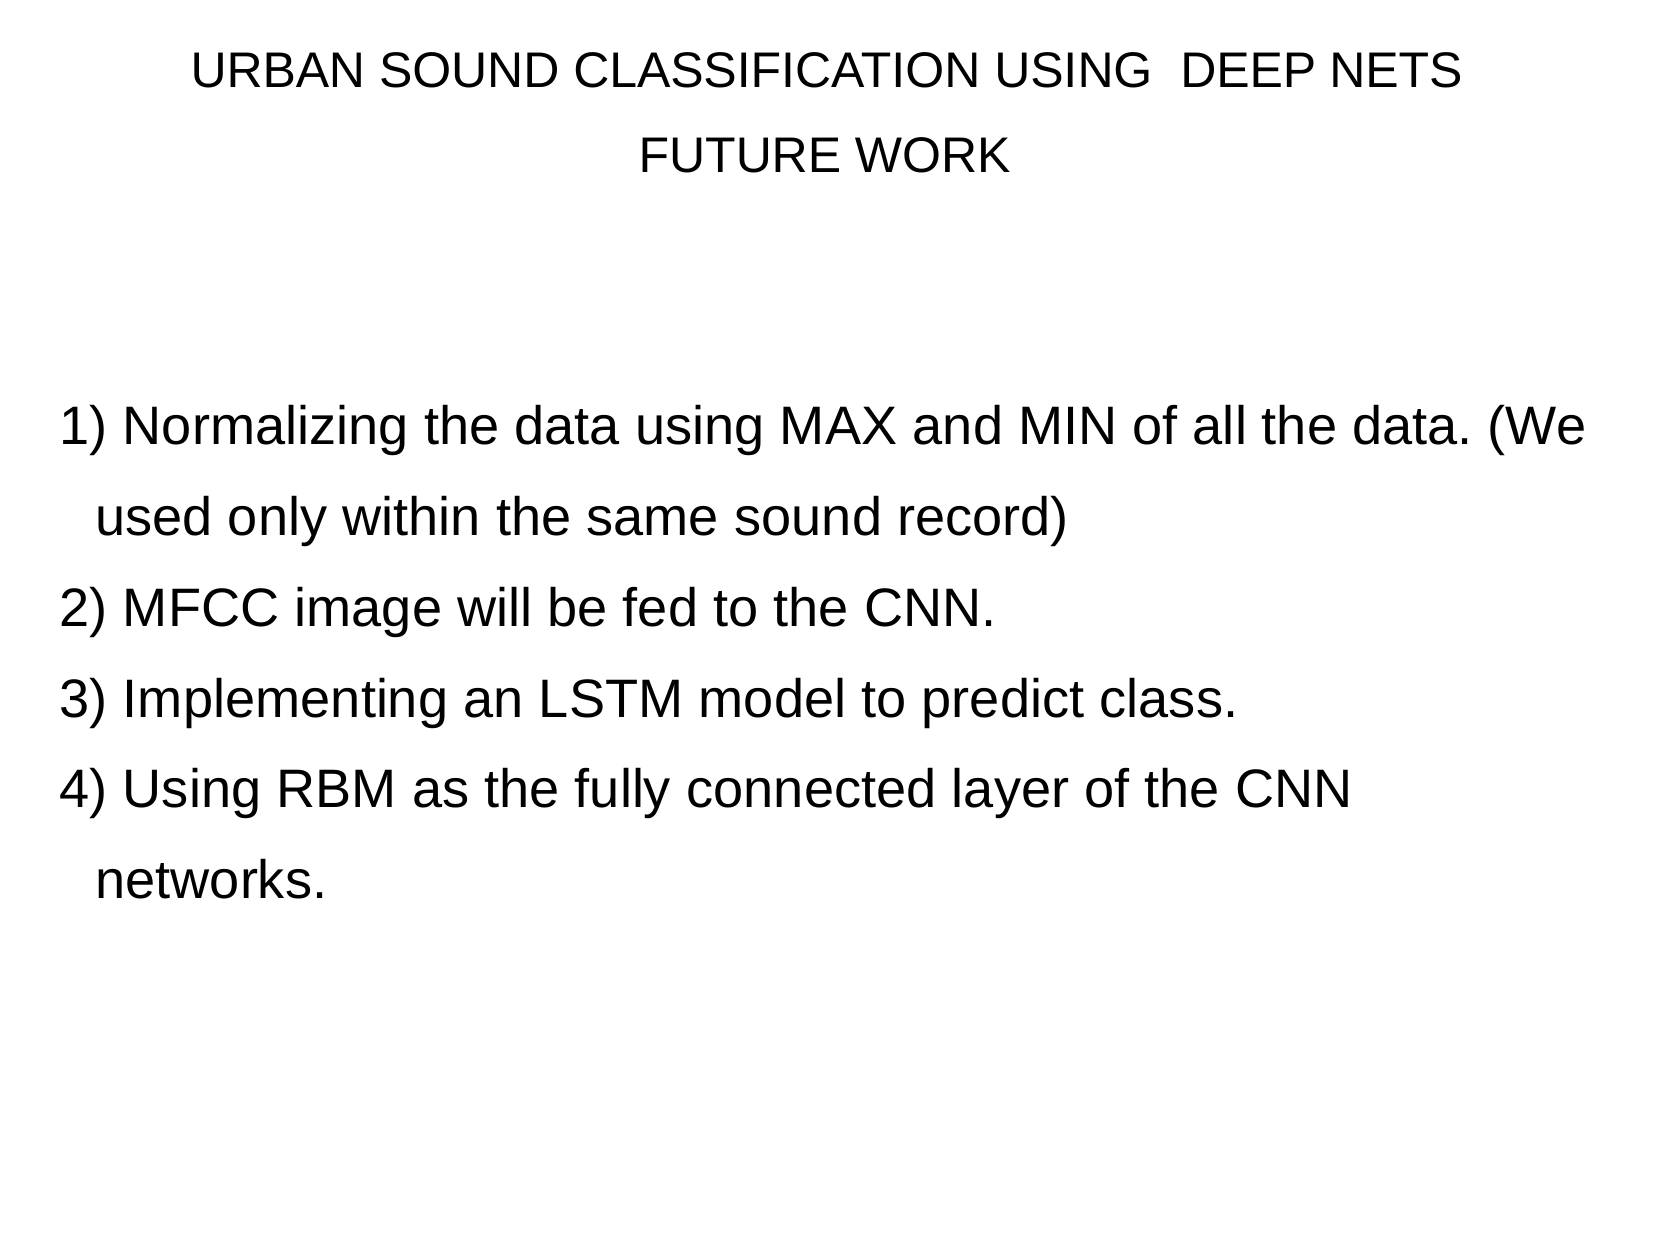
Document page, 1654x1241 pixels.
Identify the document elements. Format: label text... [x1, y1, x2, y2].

text_box Normalizing the data using MAX and MIN of all the data. (We used only within the same sound record) MFCC image will be fed to the CNN. Implementing an LSTM model to predict class. Using RBM as the fully connected layer of the CNN networks. [45, 358, 1606, 886]
title URBAN SOUND CLASSIFICATION USING DEEP NETS [82, 34, 1571, 106]
title FUTURE WORK [80, 120, 1569, 191]
